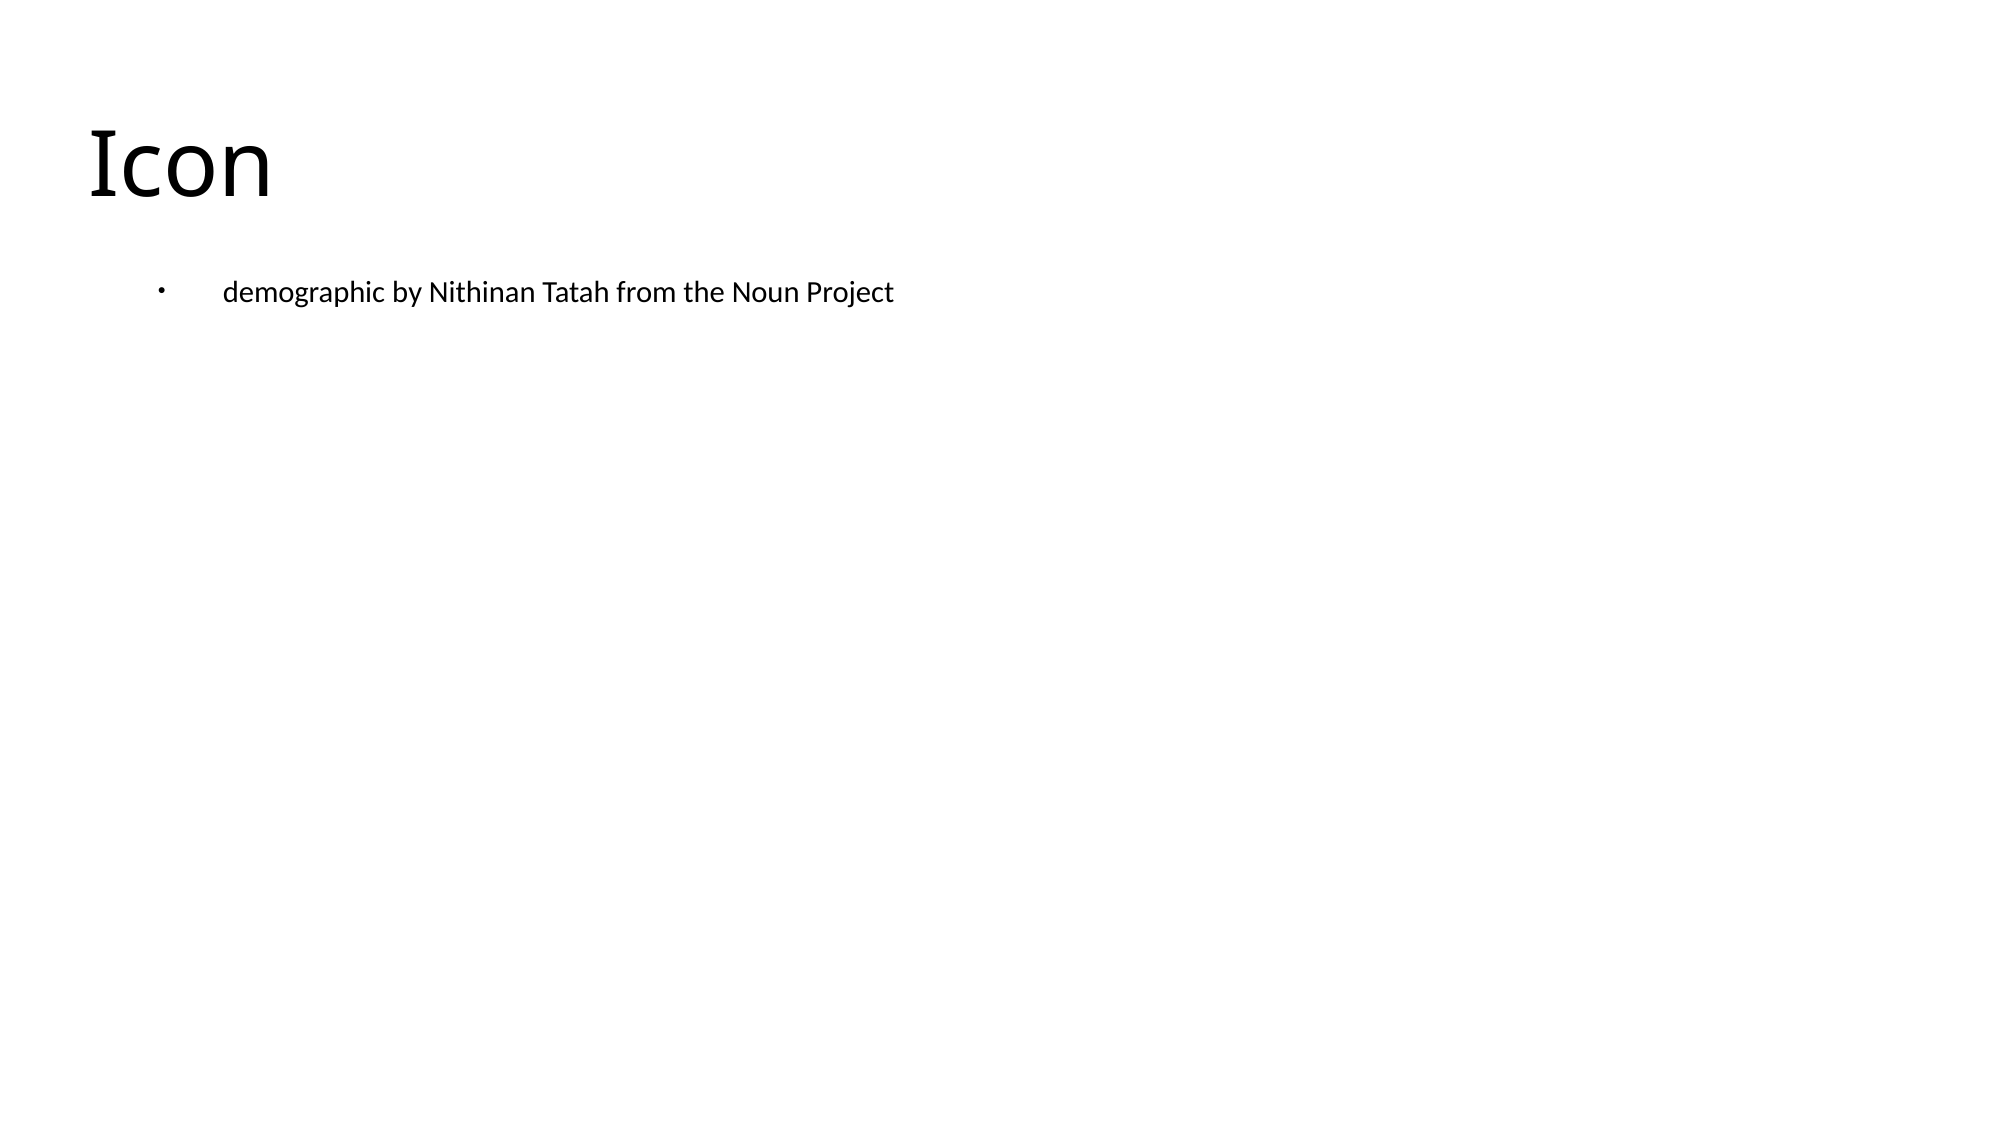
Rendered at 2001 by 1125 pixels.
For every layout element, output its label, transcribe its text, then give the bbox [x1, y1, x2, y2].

list demographic by Nithinan Tatah from the Noun Project [68, 252, 1932, 1000]
title Icon [68, 97, 1932, 223]
